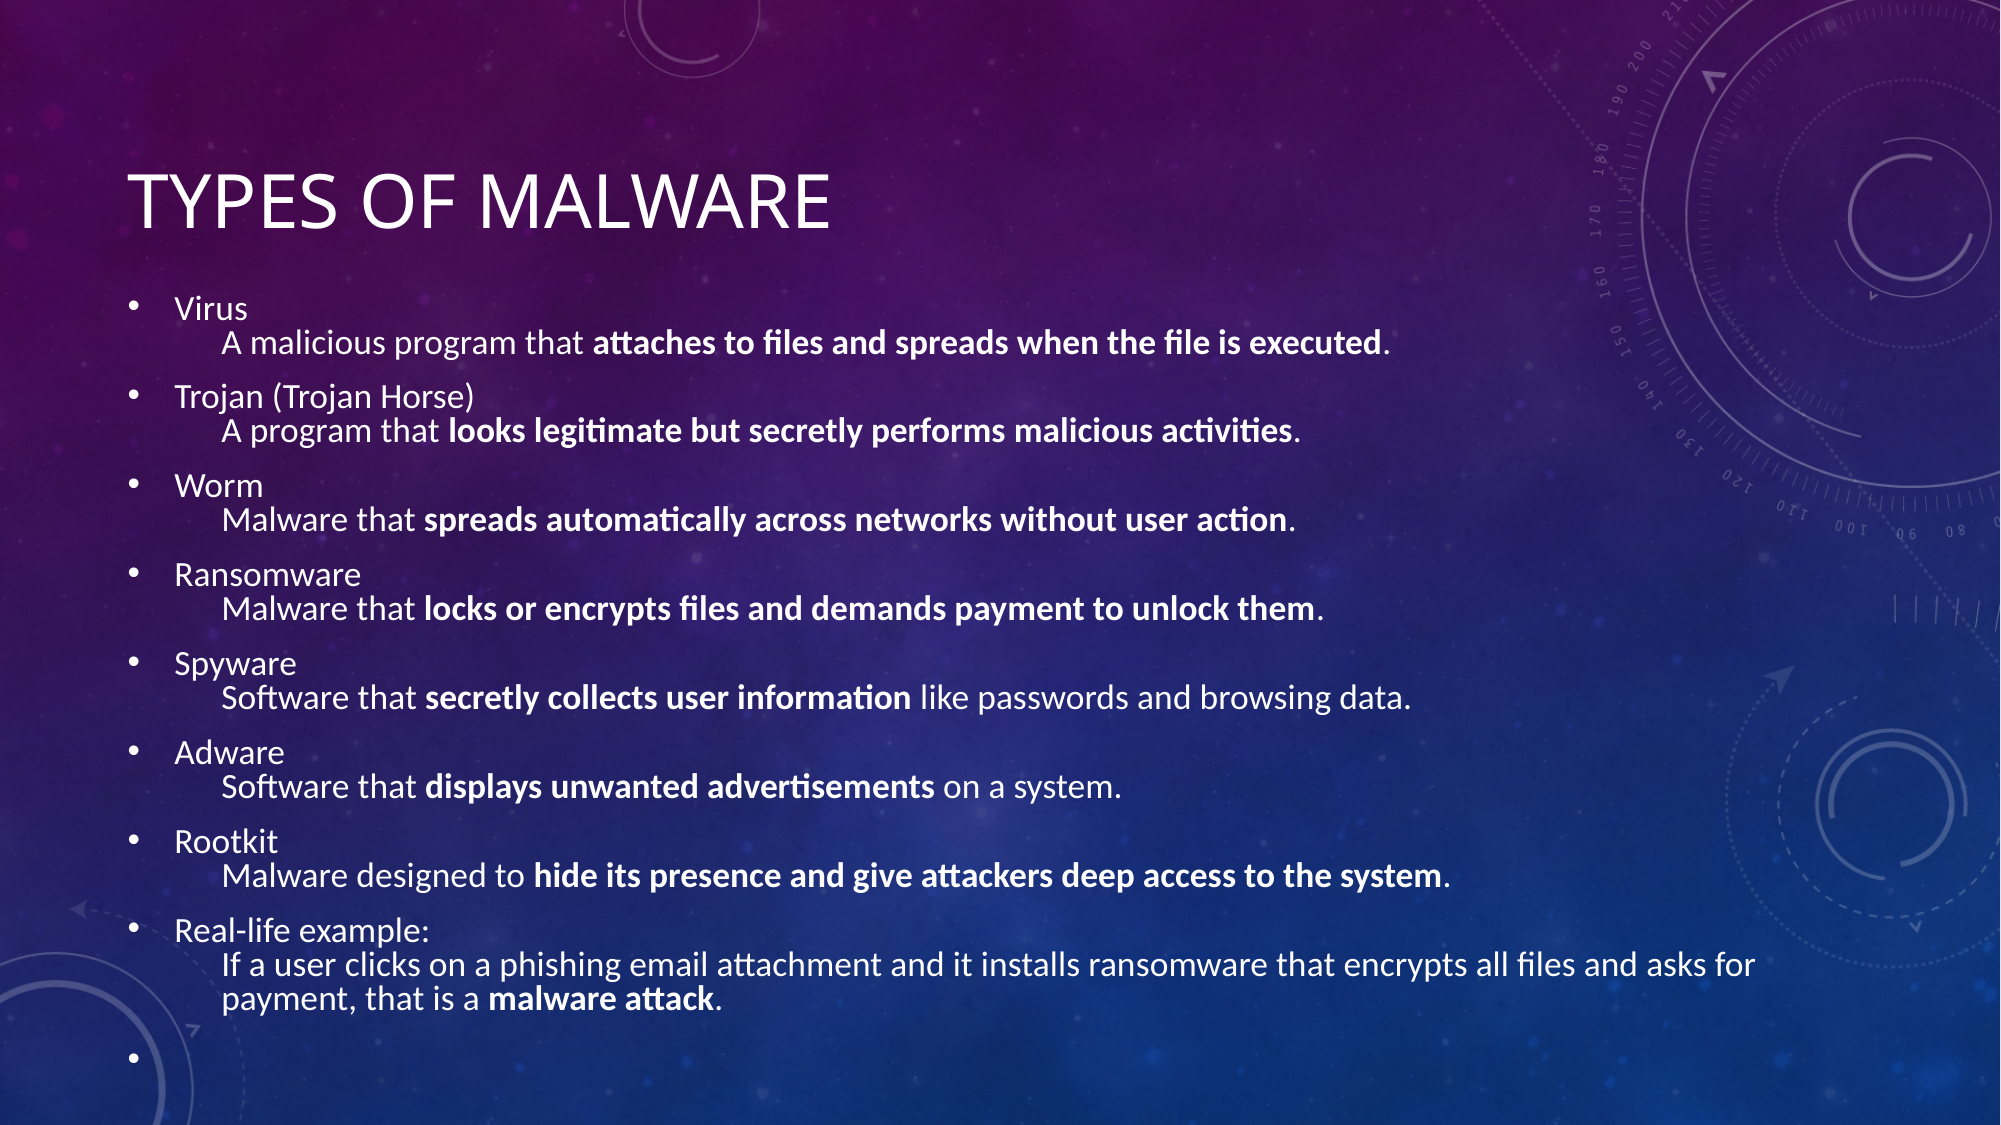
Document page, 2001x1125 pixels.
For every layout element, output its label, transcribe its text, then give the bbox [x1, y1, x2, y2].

list Virus A malicious program that attaches to files and spreads when the file is executed. Trojan (Trojan Horse) A program that looks legitimate but secretly performs malicious activities. Worm Malware that spreads automatically across networks without user action. Ransomware Malware that locks or encrypts files and demands payment to unlock them. Spyware Software that secretly collects user information like passwords and browsing data. Adware Software that displays unwanted advertisements on a system. Rootkit Malware designed to hide its presence and give attackers deep access to the system. Real-life example: If a user clicks on a phishing email attachment and it installs ransomware that encrypts all files and asks for payment, that is a malware attack. [112, 285, 1775, 1068]
title Types of malware [112, 57, 1775, 285]
